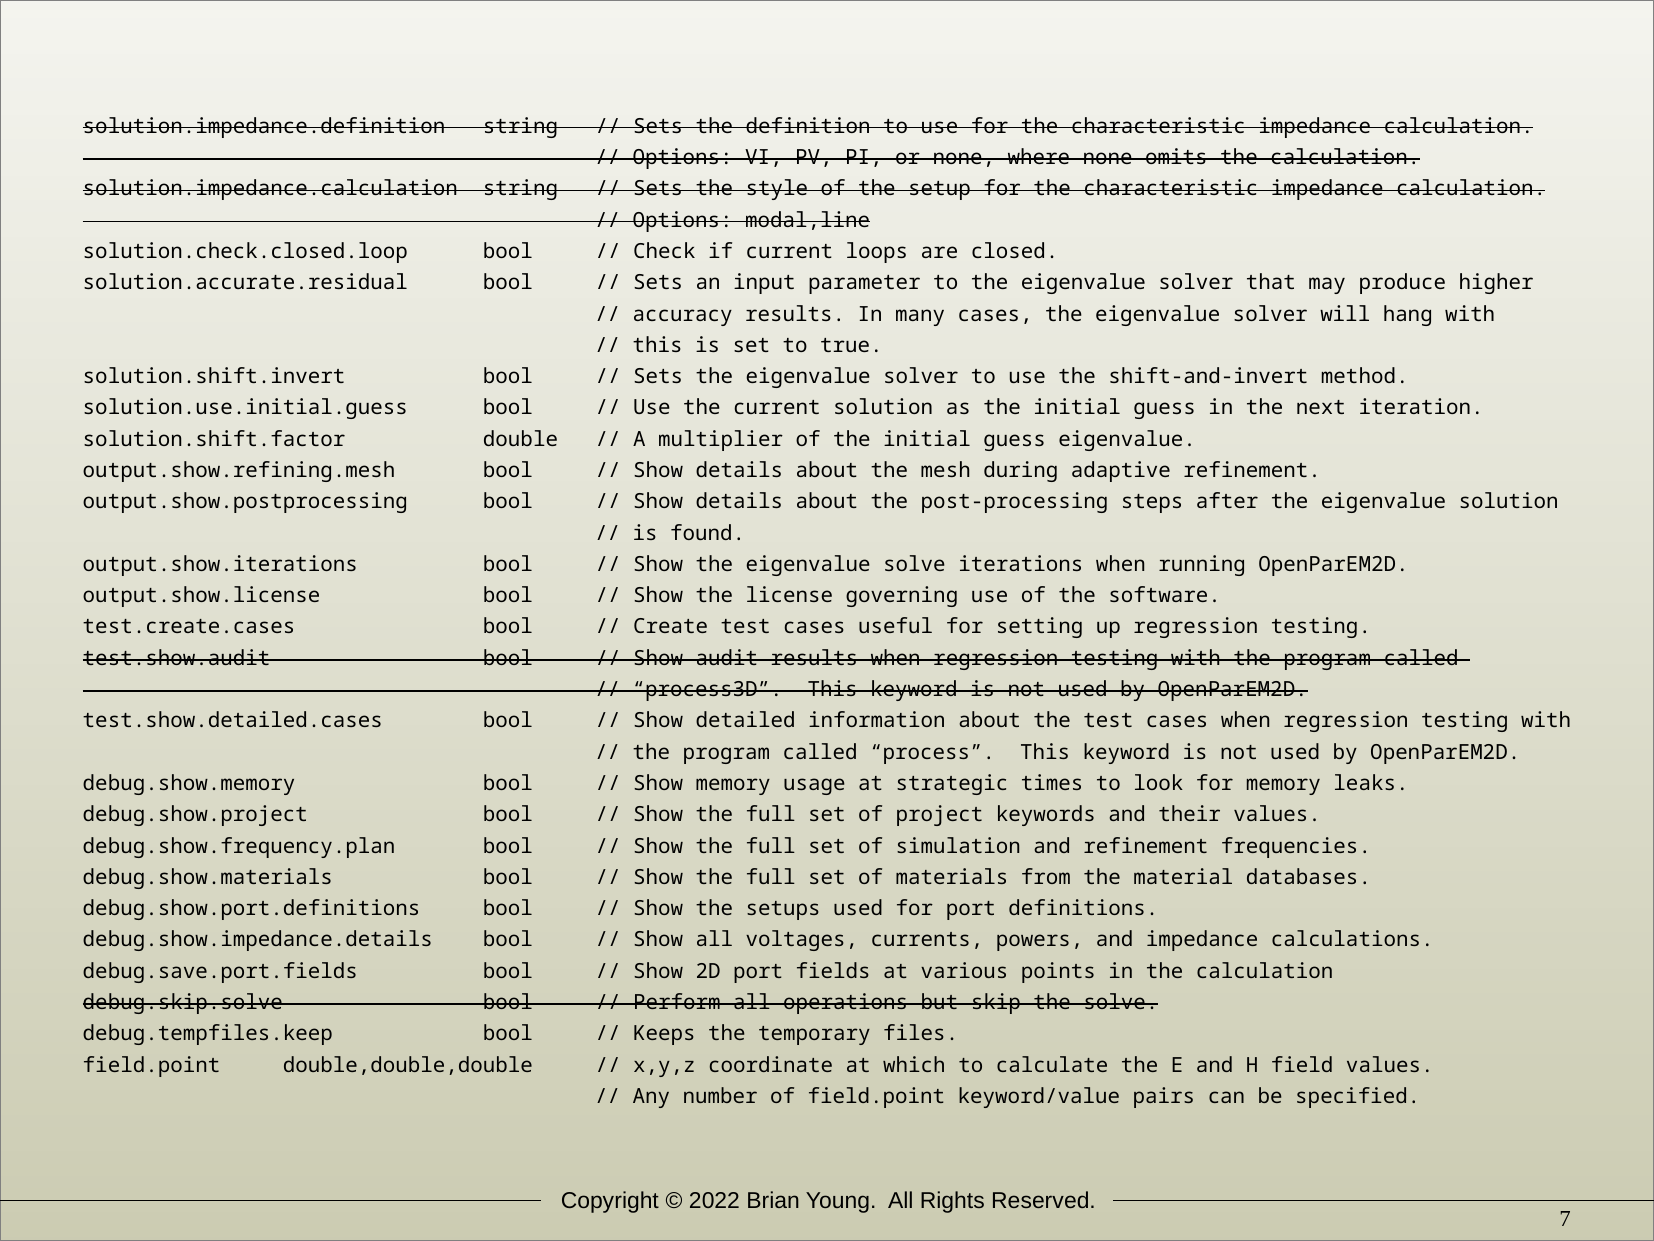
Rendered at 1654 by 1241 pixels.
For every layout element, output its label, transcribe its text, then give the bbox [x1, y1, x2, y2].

list solution.impedance.definition string // Sets the definition to use for the characteristic impedance calculation. // Options: VI, PV, PI, or none, where none omits the calculation. solution.impedance.calculation string // Sets the style of the setup for the characteristic impedance calculation. // Options: modal,line solution.check.closed.loop bool // Check if current loops are closed. solution.accurate.residual bool // Sets an input parameter to the eigenvalue solver that may produce higher // accuracy results. In many cases, the eigenvalue solver will hang with // this is set to true. solution.shift.invert bool // Sets the eigenvalue solver to use the shift-and-invert method. solution.use.initial.guess bool // Use the current solution as the initial guess in the next iteration. solution.shift.factor double // A multiplier of the initial guess eigenvalue. output.show.refining.mesh bool // Show details about the mesh during adaptive refinement. output.show.postprocessing bool // Show details about the post-processing steps after the eigenvalue solution // is found. output.show.iterations bool // Show the eigenvalue solve iterations when running OpenParEM2D. output.show.license bool // Show the license governing use of the software. test.create.cases bool // Create test cases useful for setting up regression testing. test.show.audit bool // Show audit results when regression testing with the program called // “process3D”. This keyword is not used by OpenParEM2D. test.show.detailed.cases bool // Show detailed information about the test cases when regression testing with // the program called “process”. This keyword is not used by OpenParEM2D. debug.show.memory bool // Show memory usage at strategic times to look for memory leaks. debug.show.project bool // Show the full set of project keywords and their values. debug.show.frequency.plan bool // Show the full set of simulation and refinement frequencies. debug.show.materials bool // Show the full set of materials from the material databases. debug.show.port.definitions bool // Show the setups used for port definitions. debug.show.impedance.details bool // Show all voltages, currents, powers, and impedance calculations. debug.save.port.fields bool // Show 2D port fields at various points in the calculation debug.skip.solve bool // Perform all operations but skip the solve. debug.tempfiles.keep bool // Keeps the temporary files. field.point double,double,double // x,y,z coordinate at which to calculate the E and H field values. // Any number of field.point keyword/value pairs can be specified. [82, 110, 1571, 210]
text_box [82, 210, 1571, 1109]
